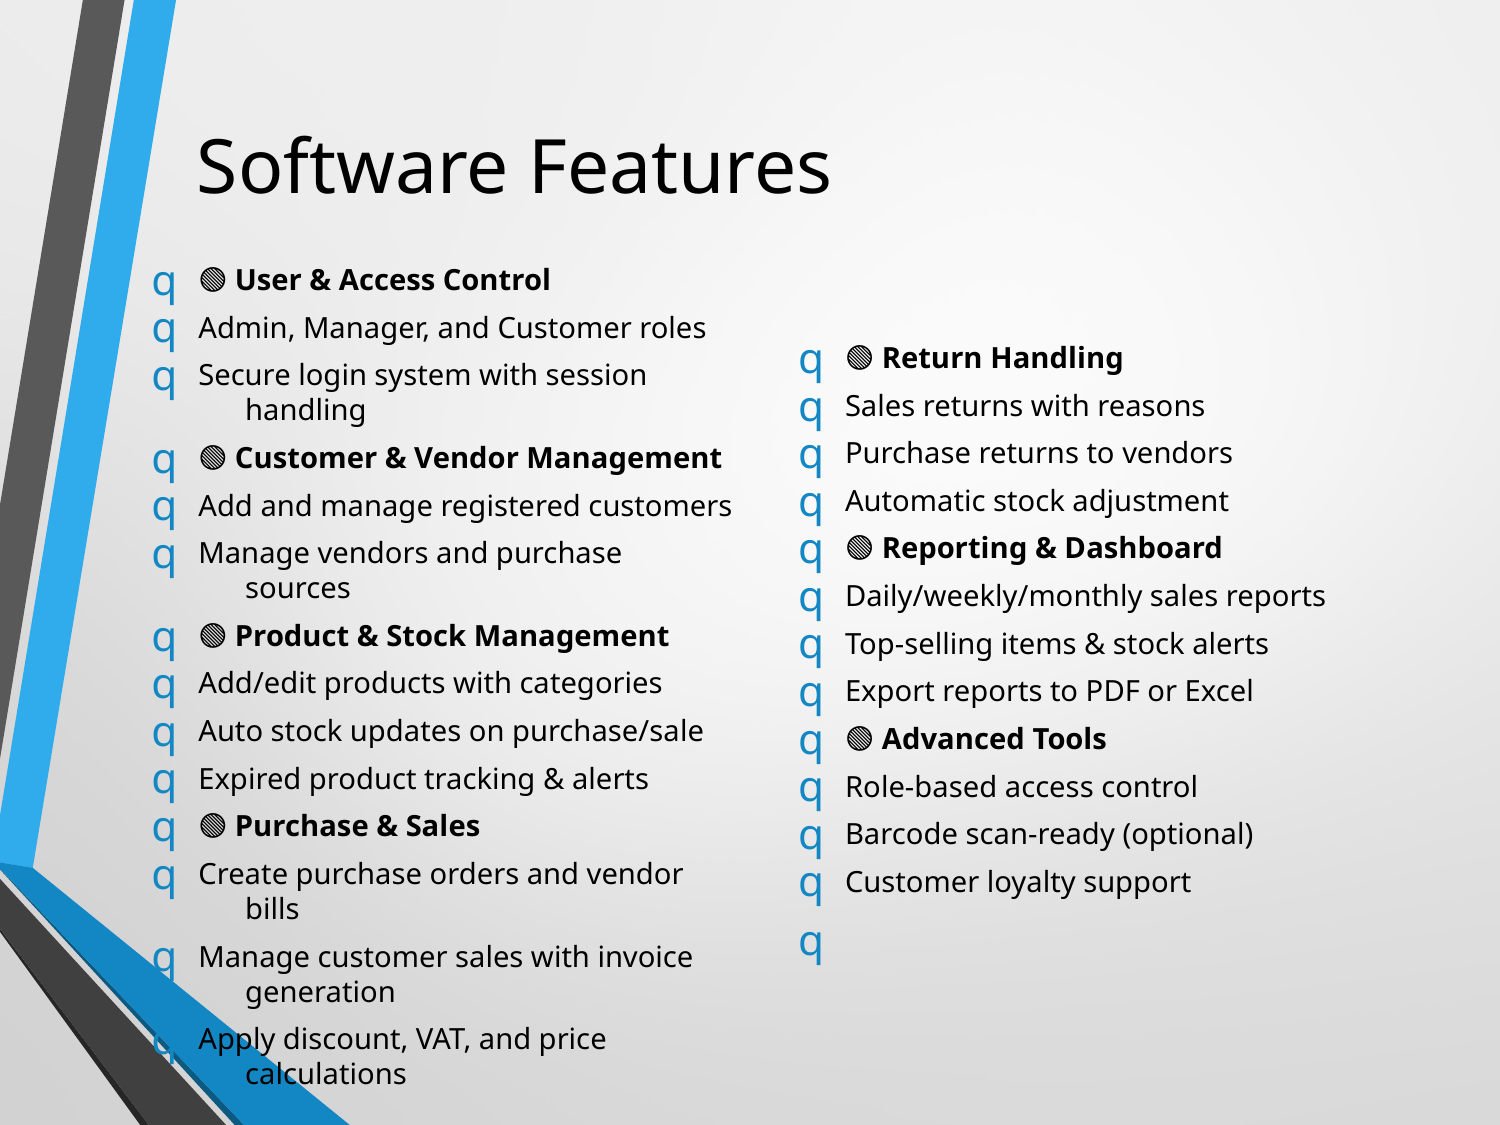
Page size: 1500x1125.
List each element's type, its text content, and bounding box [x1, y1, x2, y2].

list 🟢 User & Access Control Admin, Manager, and Customer roles Secure login system with session handling 🟢 Customer & Vendor Management Add and manage registered customers Manage vendors and purchase sources 🟢 Product & Stock Management Add/edit products with categories Auto stock updates on purchase/sale Expired product tracking & alerts 🟢 Purchase & Sales Create purchase orders and vendor bills Manage customer sales with invoice generation Apply discount, VAT, and price calculations [136, 253, 751, 1125]
title Software Features [0, 55, 1147, 273]
list 🟢 Return Handling Sales returns with reasons Purchase returns to vendors Automatic stock adjustment 🟢 Reporting & Dashboard Daily/weekly/monthly sales reports Top-selling items & stock alerts Export reports to PDF or Excel 🟢 Advanced Tools Role-based access control Barcode scan-ready (optional) Customer loyalty support [783, 272, 1397, 1036]
